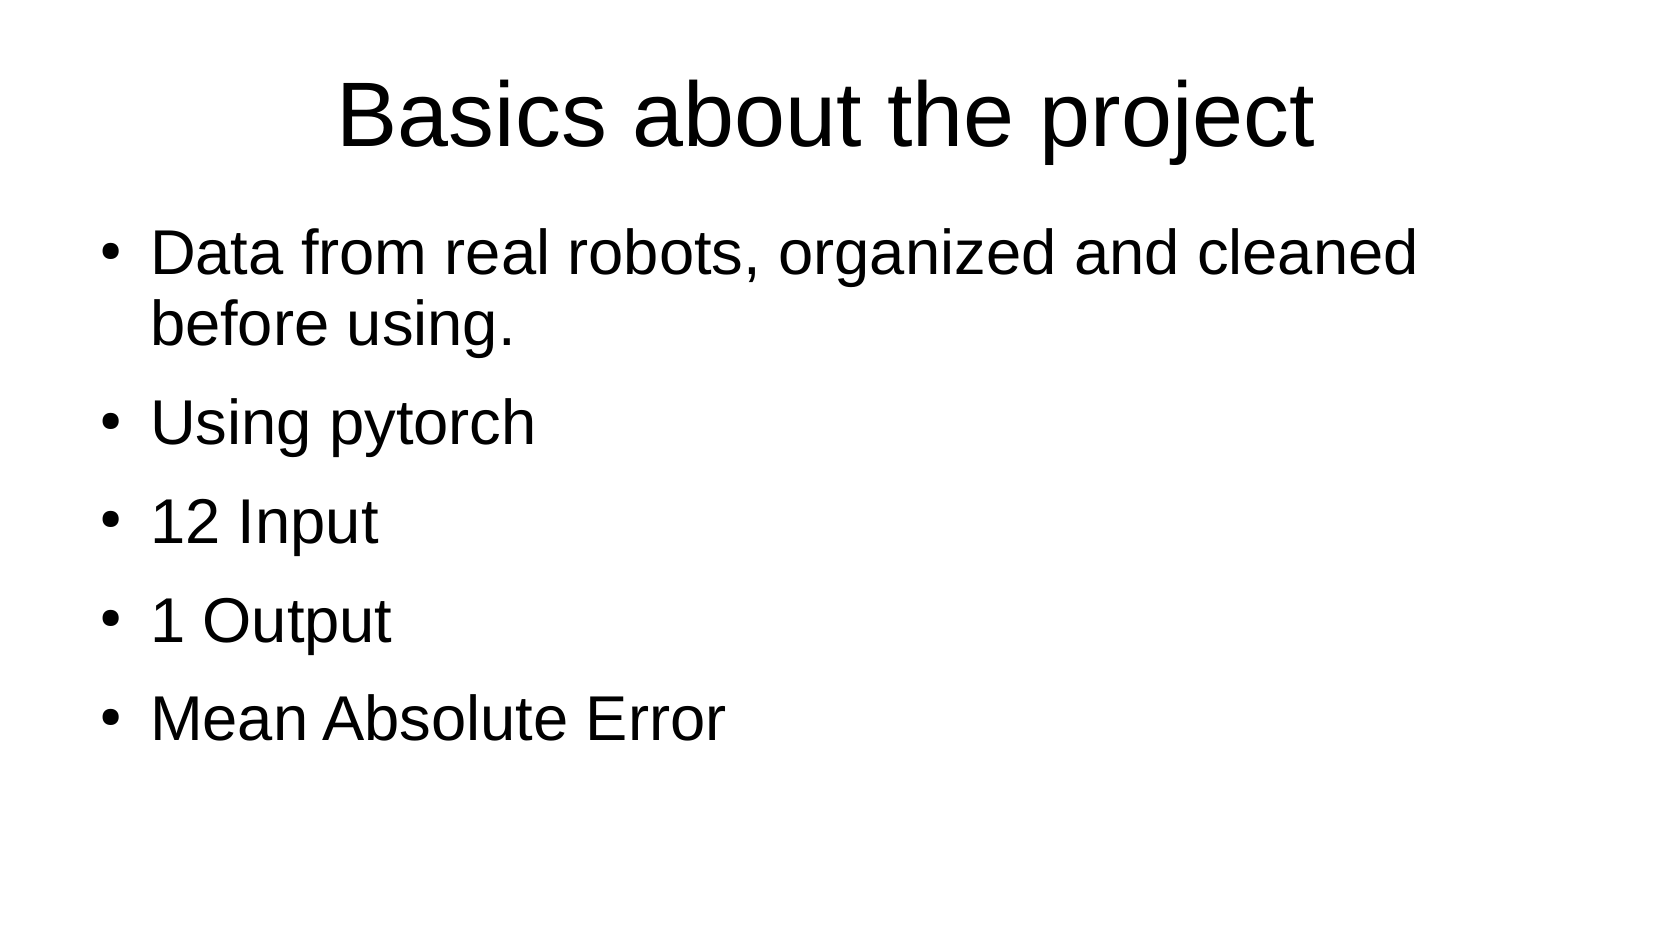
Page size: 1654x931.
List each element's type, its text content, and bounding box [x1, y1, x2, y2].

title Basics about the project [82, 37, 1571, 193]
list Data from real robots, organized and cleaned before using. Using pytorch 12 Input 1 Output Mean Absolute Error [82, 217, 1571, 758]
